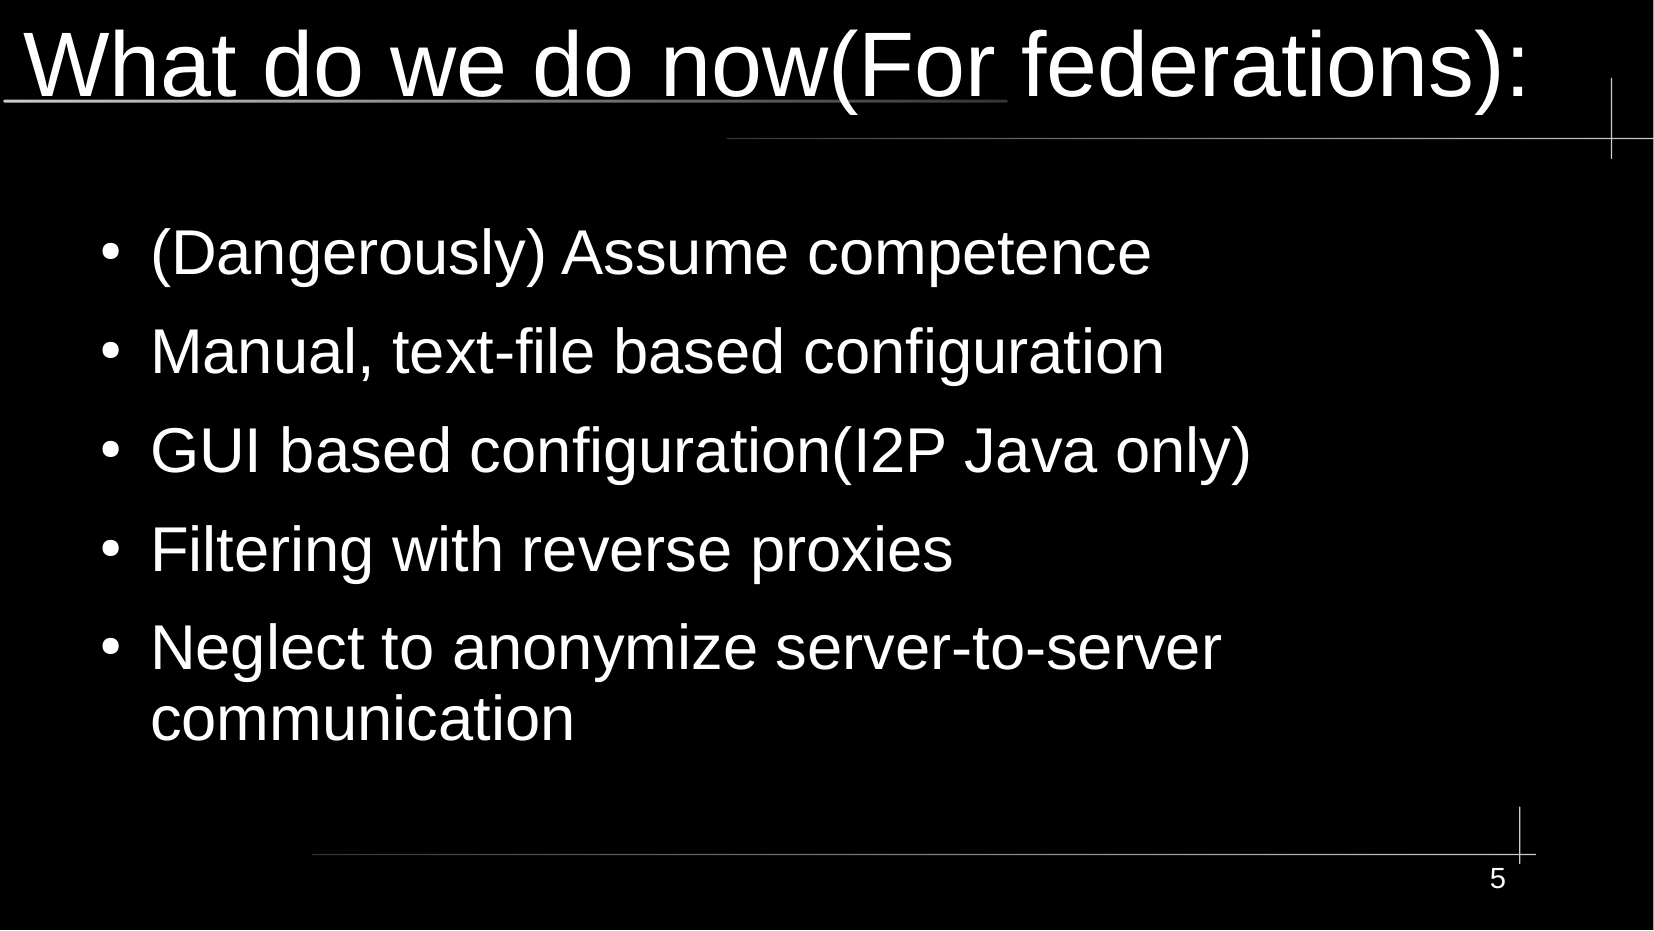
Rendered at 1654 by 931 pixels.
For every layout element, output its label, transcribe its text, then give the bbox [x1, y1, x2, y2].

list (Dangerously) Assume competence Manual, text-file based configuration GUI based configuration(I2P Java only) Filtering with reverse proxies Neglect to anonymize server-to-server communication [82, 217, 1571, 758]
title What do we do now(For federations): [23, 11, 1589, 119]
